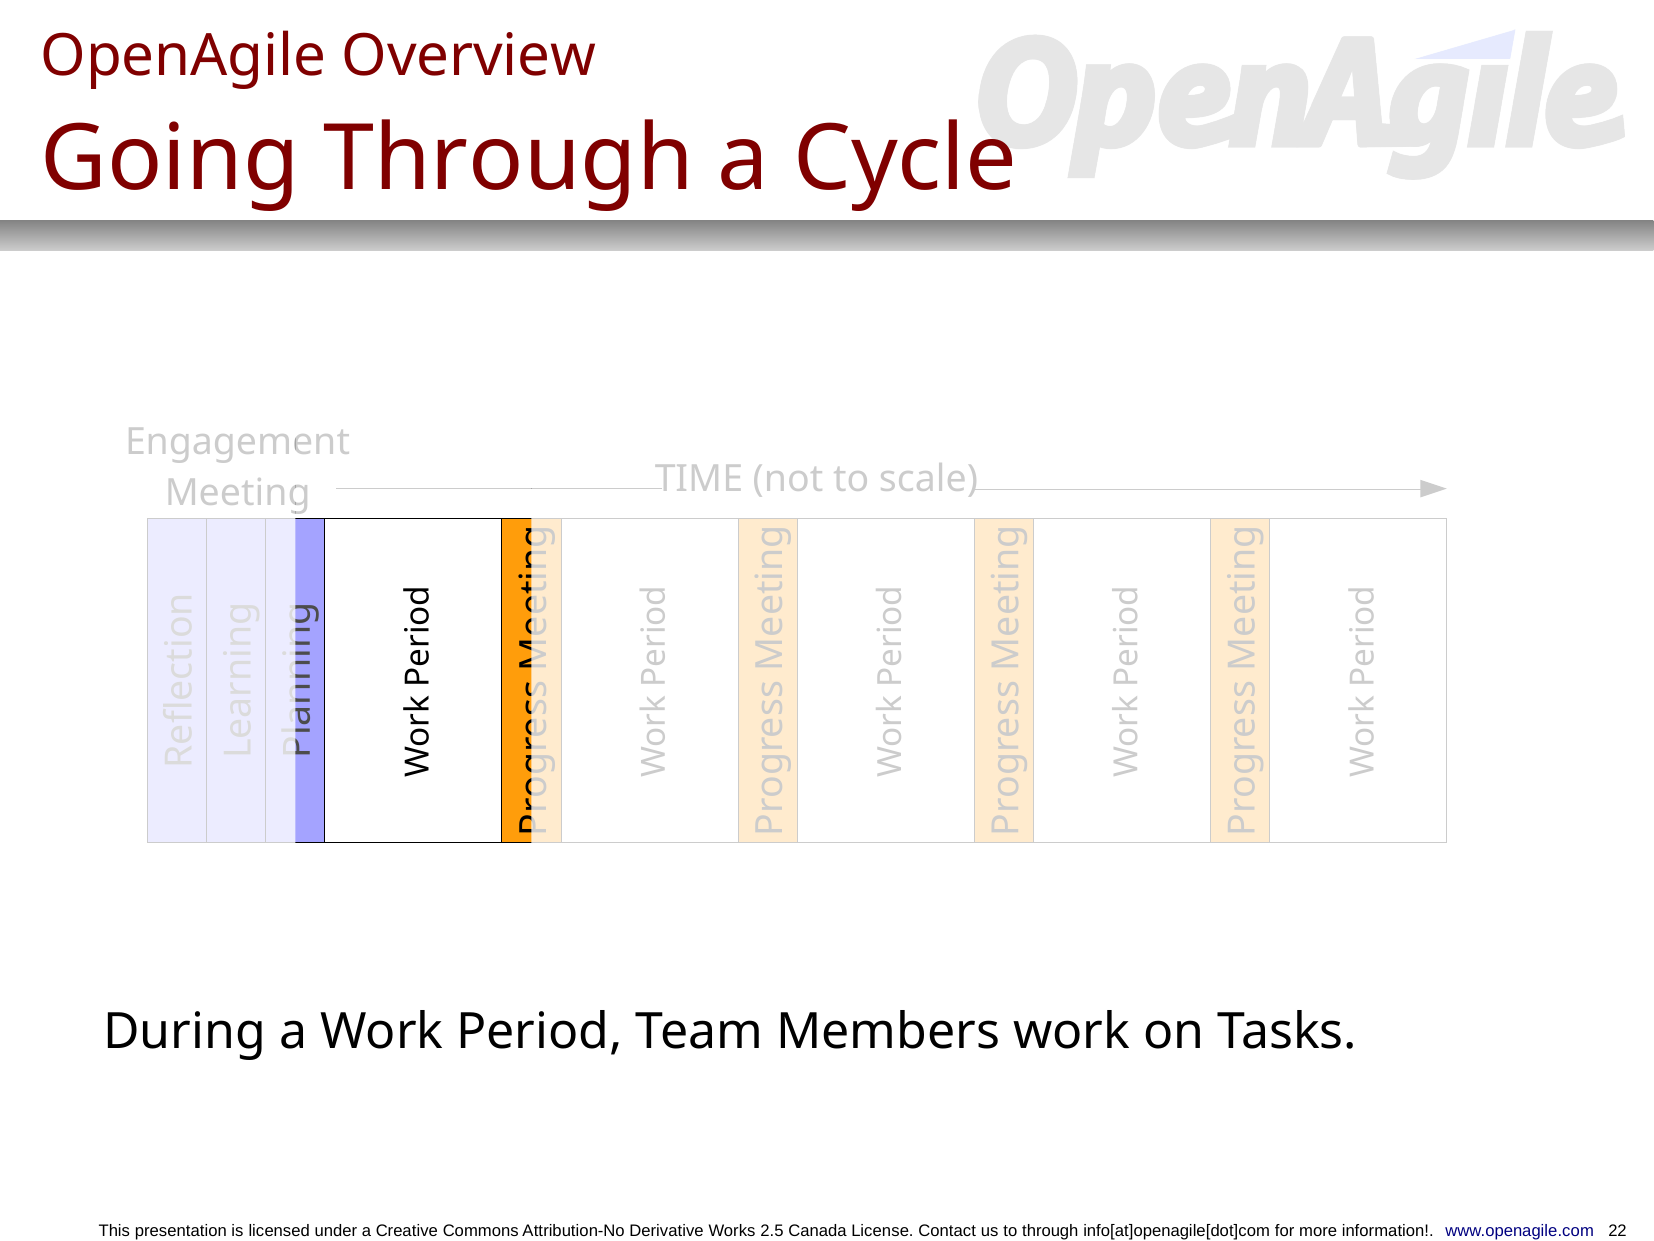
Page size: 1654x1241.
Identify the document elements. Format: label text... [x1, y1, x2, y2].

title OpenAgile Overview Going Through a Cycle [40, 8, 1654, 222]
text_box Planning [296, 518, 325, 843]
text_box Progress Meeting [501, 518, 531, 843]
text_box Work Period [388, 577, 443, 786]
text_box During a Work Period, Team Members work on Tasks. [88, 987, 1268, 1062]
text_box [118, 307, 1595, 886]
text_box [325, 518, 501, 843]
